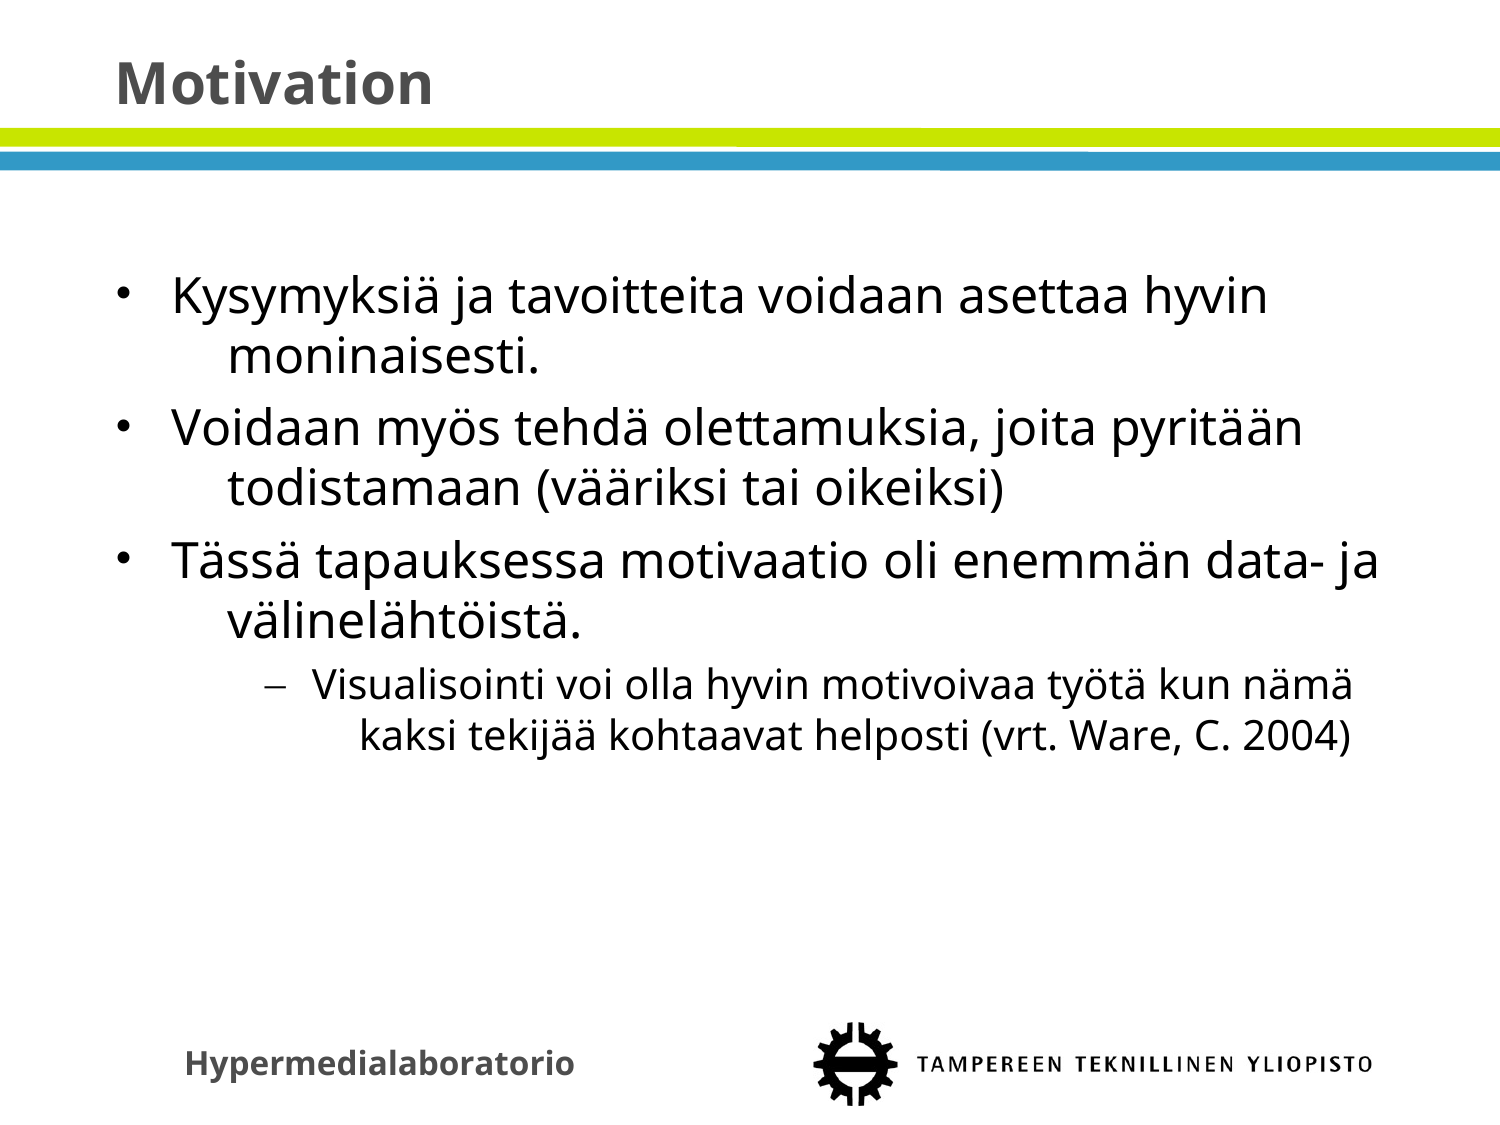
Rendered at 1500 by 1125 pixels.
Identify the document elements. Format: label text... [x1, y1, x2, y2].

title Motivation [100, 3, 1100, 159]
picture [813, 1022, 1377, 1106]
list Kysymyksiä ja tavoitteita voidaan asettaa hyvin moninaisesti. Voidaan myös tehdä olettamuksia, joita pyritään todistamaan (vääriksi tai oikeiksi) Tässä tapauksessa motivaatio oli enemmän data- ja välinelähtöistä. Visualisointi voi olla hyvin motivoivaa työtä kun nämä kaksi tekijää kohtaavat helposti (vrt. Ware, C. 2004) [100, 255, 1400, 1012]
